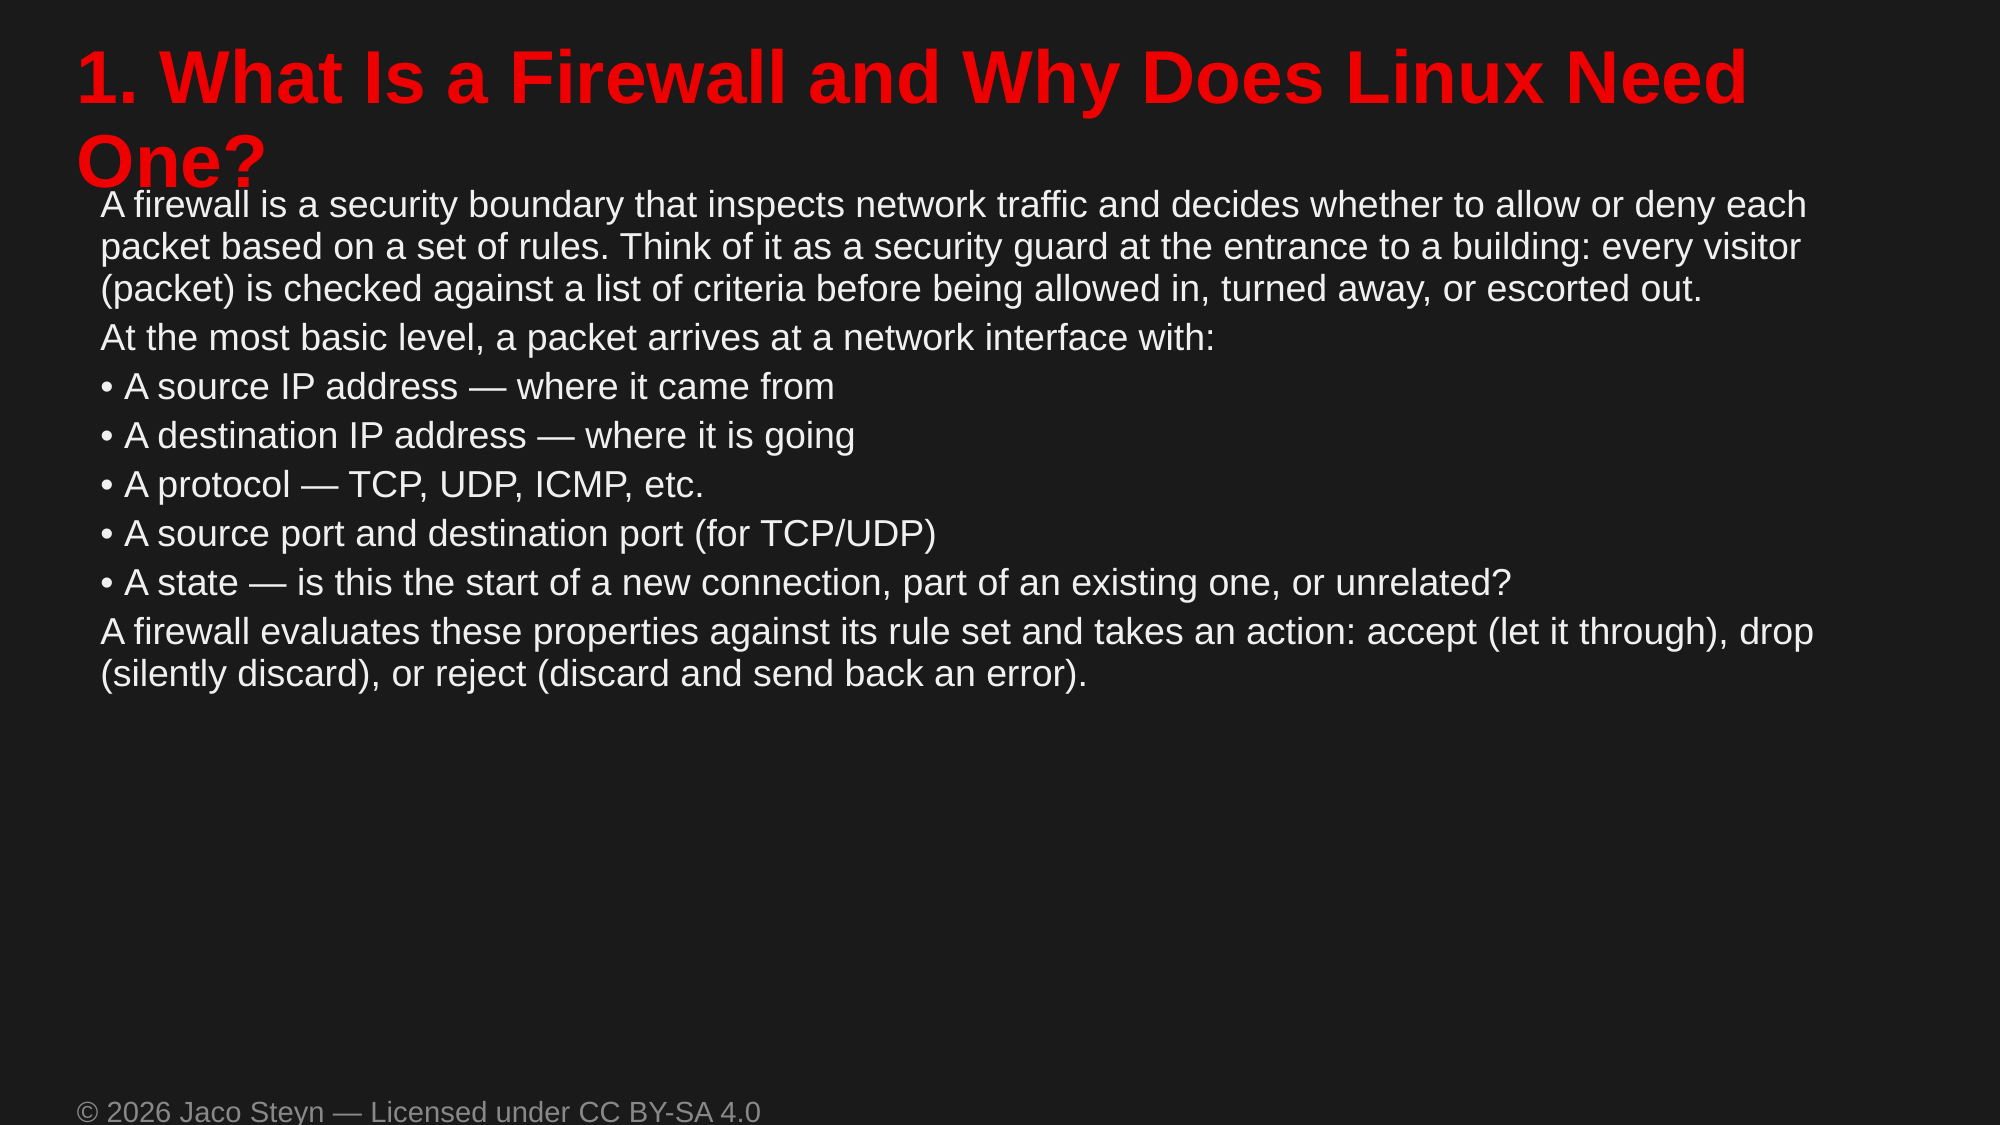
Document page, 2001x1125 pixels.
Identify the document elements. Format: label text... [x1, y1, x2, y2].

text_box 1. What Is a Firewall and Why Does Linux Need One? [59, 23, 1942, 154]
text_box © 2026 Jaco Steyn — Licensed under CC BY-SA 4.0 [59, 1083, 1942, 1120]
text_box A firewall is a security boundary that inspects network traffic and decides whether to allow or deny each packet based on a set of rules. Think of it as a security guard at the entrance to a building: every visitor (packet) is checked against a list of criteria before being allowed in, turned away, or escorted out. At the most basic level, a packet arrives at a network interface with: • A source IP address — where it came from • A destination IP address — where it is going • A protocol — TCP, UDP, ICMP, etc. • A source port and destination port (for TCP/UDP) • A state — is this the start of a new connection, part of an existing one, or unrelated? A firewall evaluates these properties against its rule set and takes an action: accept (let it through), drop (silently discard), or reject (discard and send back an error). [59, 171, 1942, 1083]
